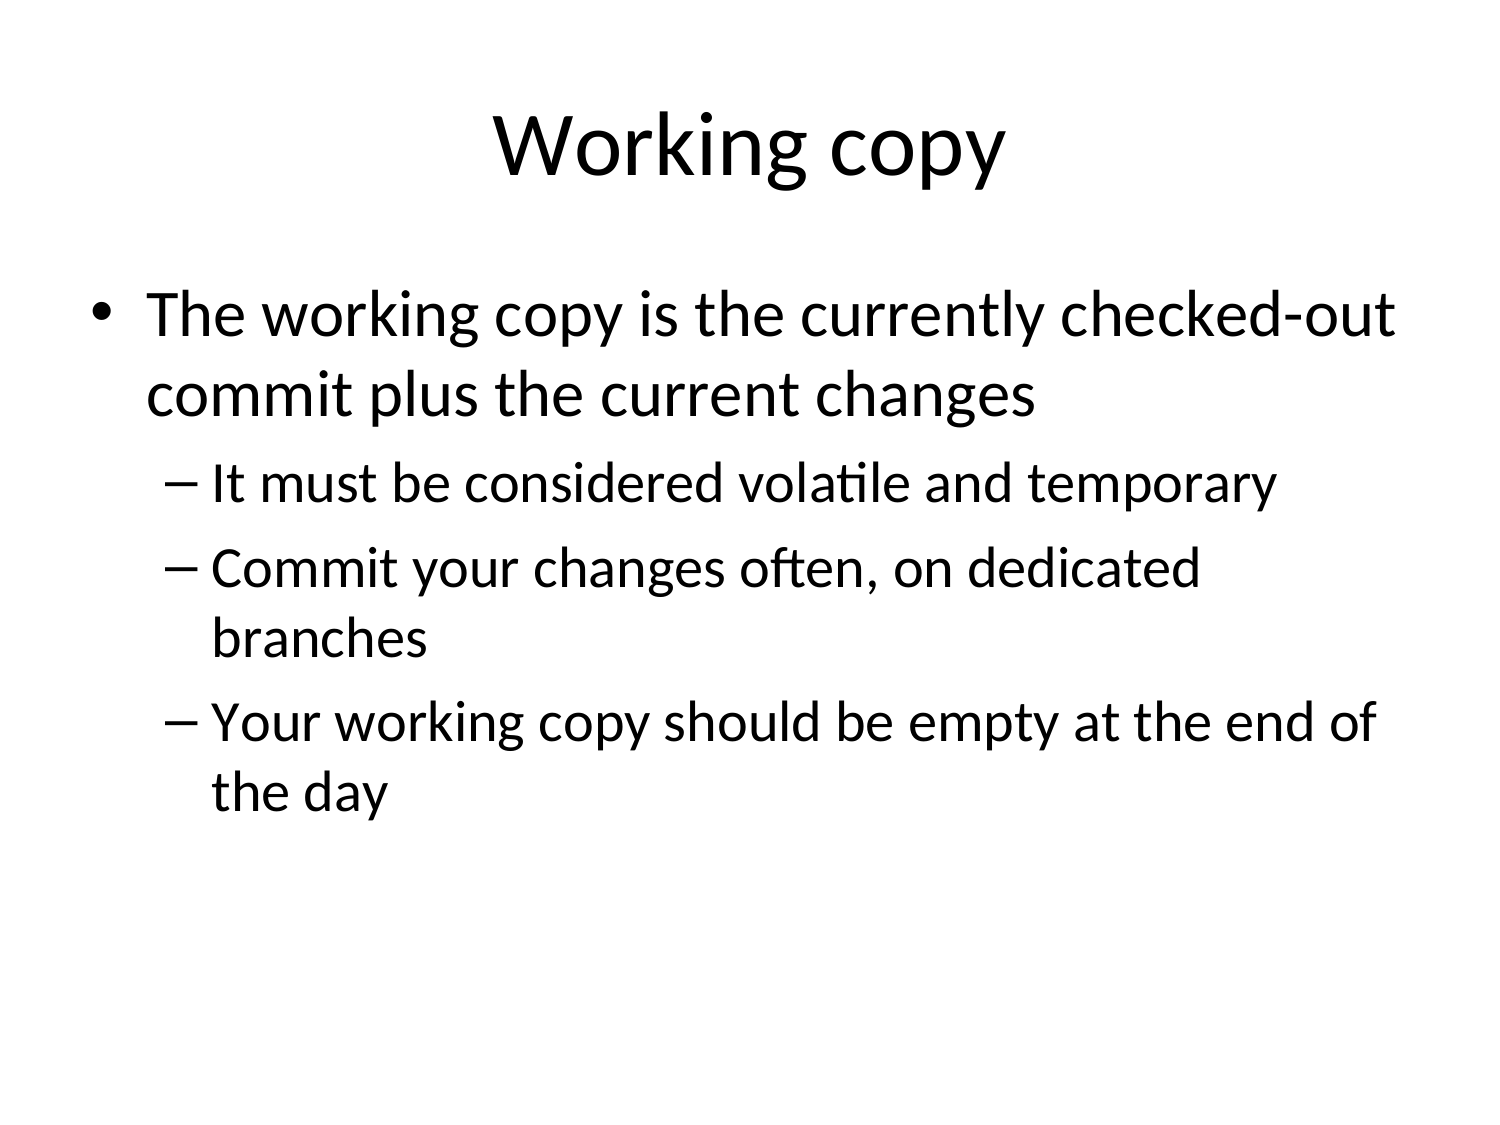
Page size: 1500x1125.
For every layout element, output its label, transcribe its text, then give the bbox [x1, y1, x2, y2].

title Working copy [75, 45, 1426, 233]
list The working copy is the currently checked-out commit plus the current changes It must be considered volatile and temporary Commit your changes often, on dedicated branches Your working copy should be empty at the end of the day [75, 262, 1426, 1006]
